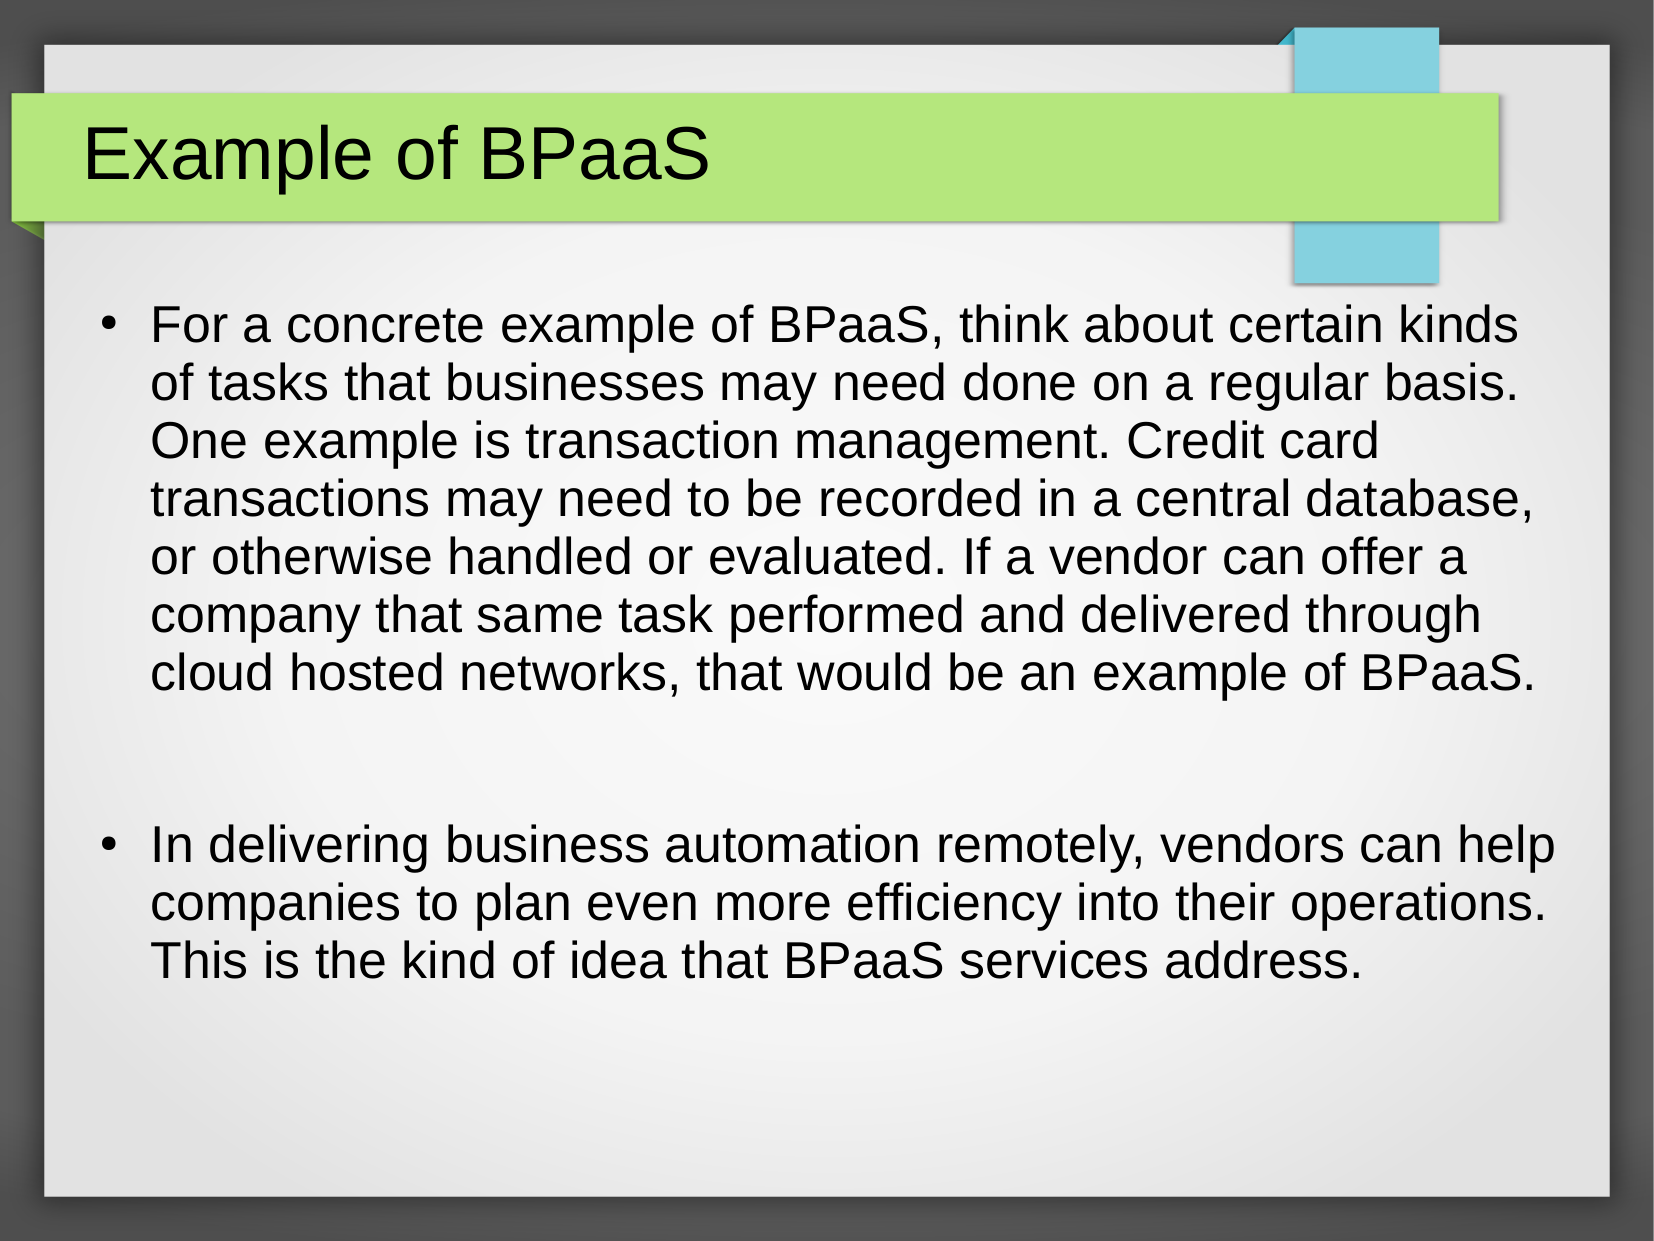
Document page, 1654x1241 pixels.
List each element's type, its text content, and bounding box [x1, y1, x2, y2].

title Example of BPaaS [82, 94, 1264, 213]
picture [0, 0, 1654, 1241]
list For a concrete example of BPaaS, think about certain kinds of tasks that businesses may need done on a regular basis. One example is transaction management. Credit card transactions may need to be recorded in a central database, or otherwise handled or evaluated. If a vendor can offer a company that same task performed and delivered through cloud hosted networks, that would be an example of BPaaS. In delivering business automation remotely, vendors can help companies to plan even more efficiency into their operations. This is the kind of idea that BPaaS services address. [82, 295, 1571, 1015]
